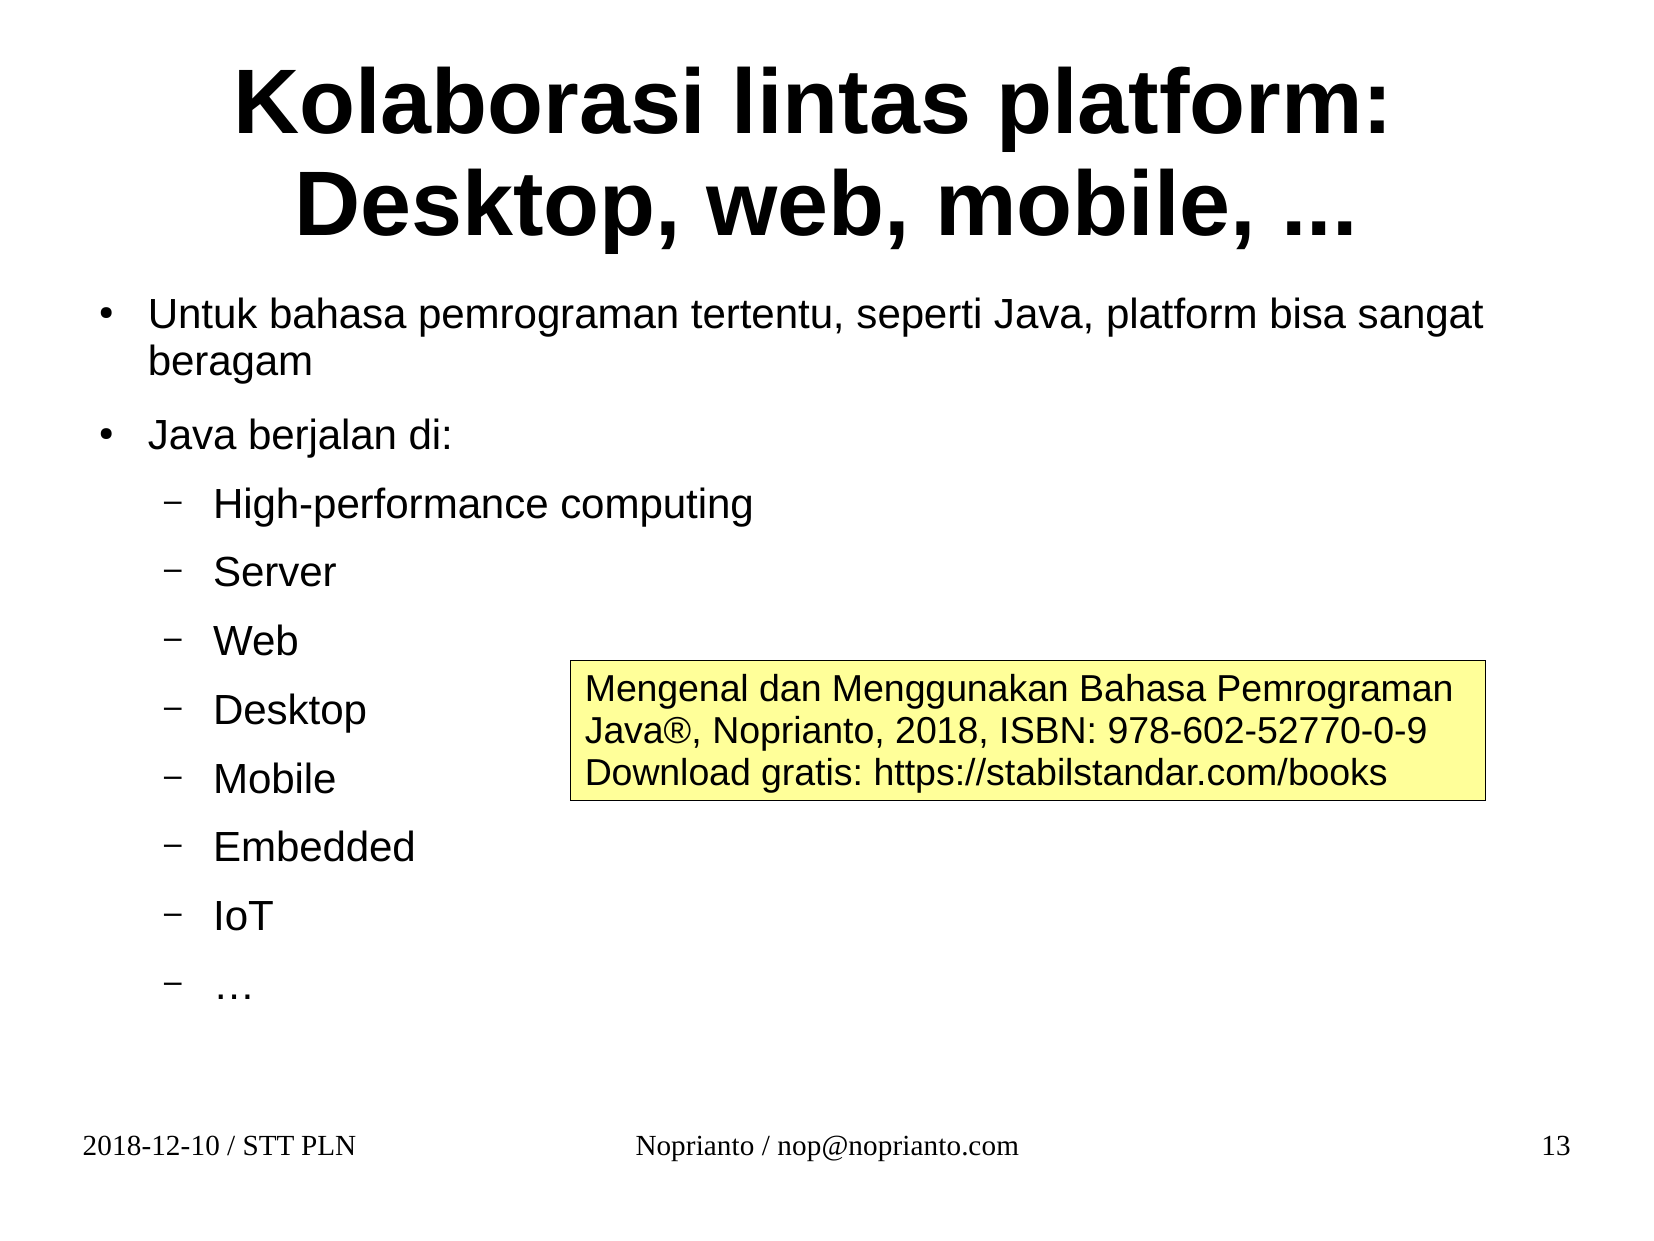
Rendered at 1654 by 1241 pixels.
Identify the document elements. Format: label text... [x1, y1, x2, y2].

text_box Mengenal dan Menggunakan Bahasa Pemrograman Java®, Noprianto, 2018, ISBN: 978-602-52770-0-9 Download gratis: https://stabilstandar.com/books [570, 660, 1486, 801]
list Untuk bahasa pemrograman tertentu, seperti Java, platform bisa sangat beragam Java berjalan di: High-performance computing Server Web Desktop Mobile Embedded IoT … [82, 290, 1571, 1010]
title Kolaborasi lintas platform: Desktop, web, mobile, ... [82, 49, 1571, 257]
